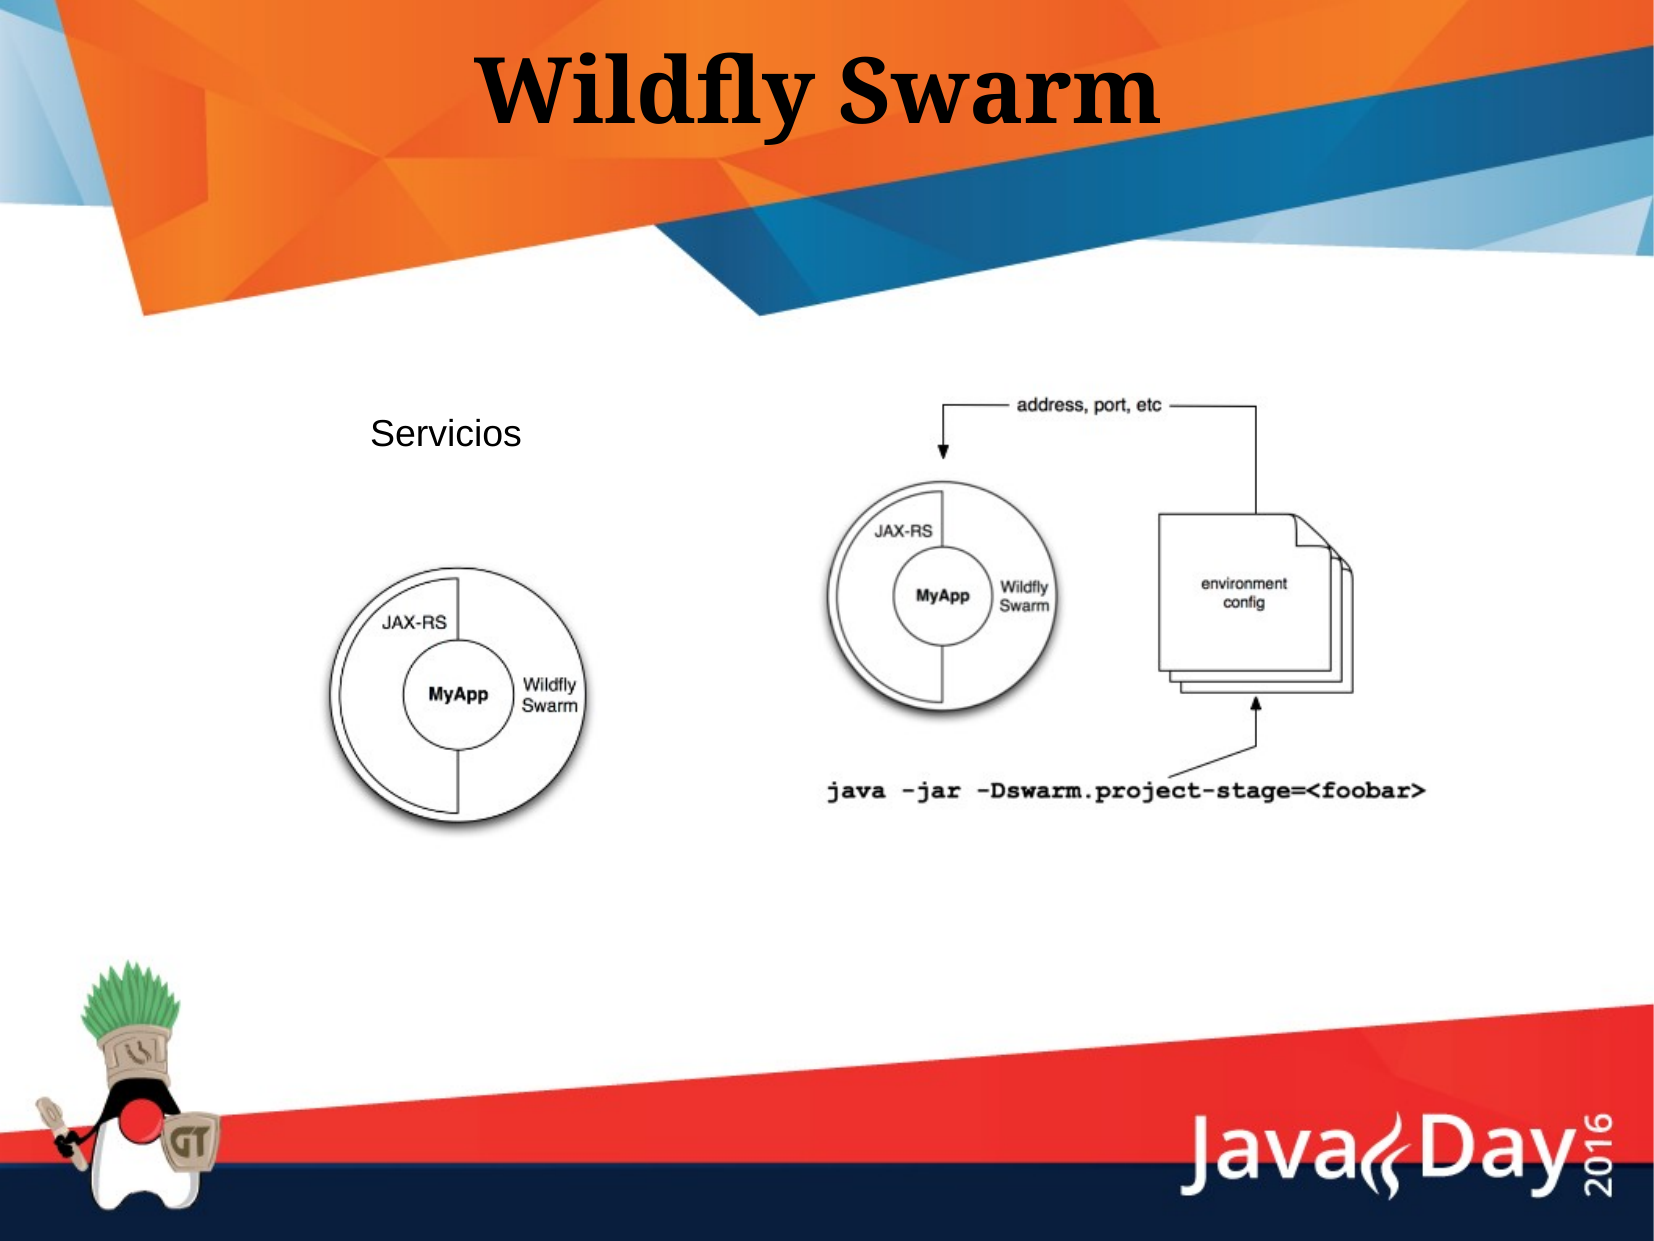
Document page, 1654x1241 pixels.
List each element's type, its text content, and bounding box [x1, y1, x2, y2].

title Wildfly Swarm [75, 0, 1564, 193]
picture [0, 0, 1654, 1241]
picture [1291, 194, 1303, 200]
text_box Servicios [355, 405, 626, 504]
